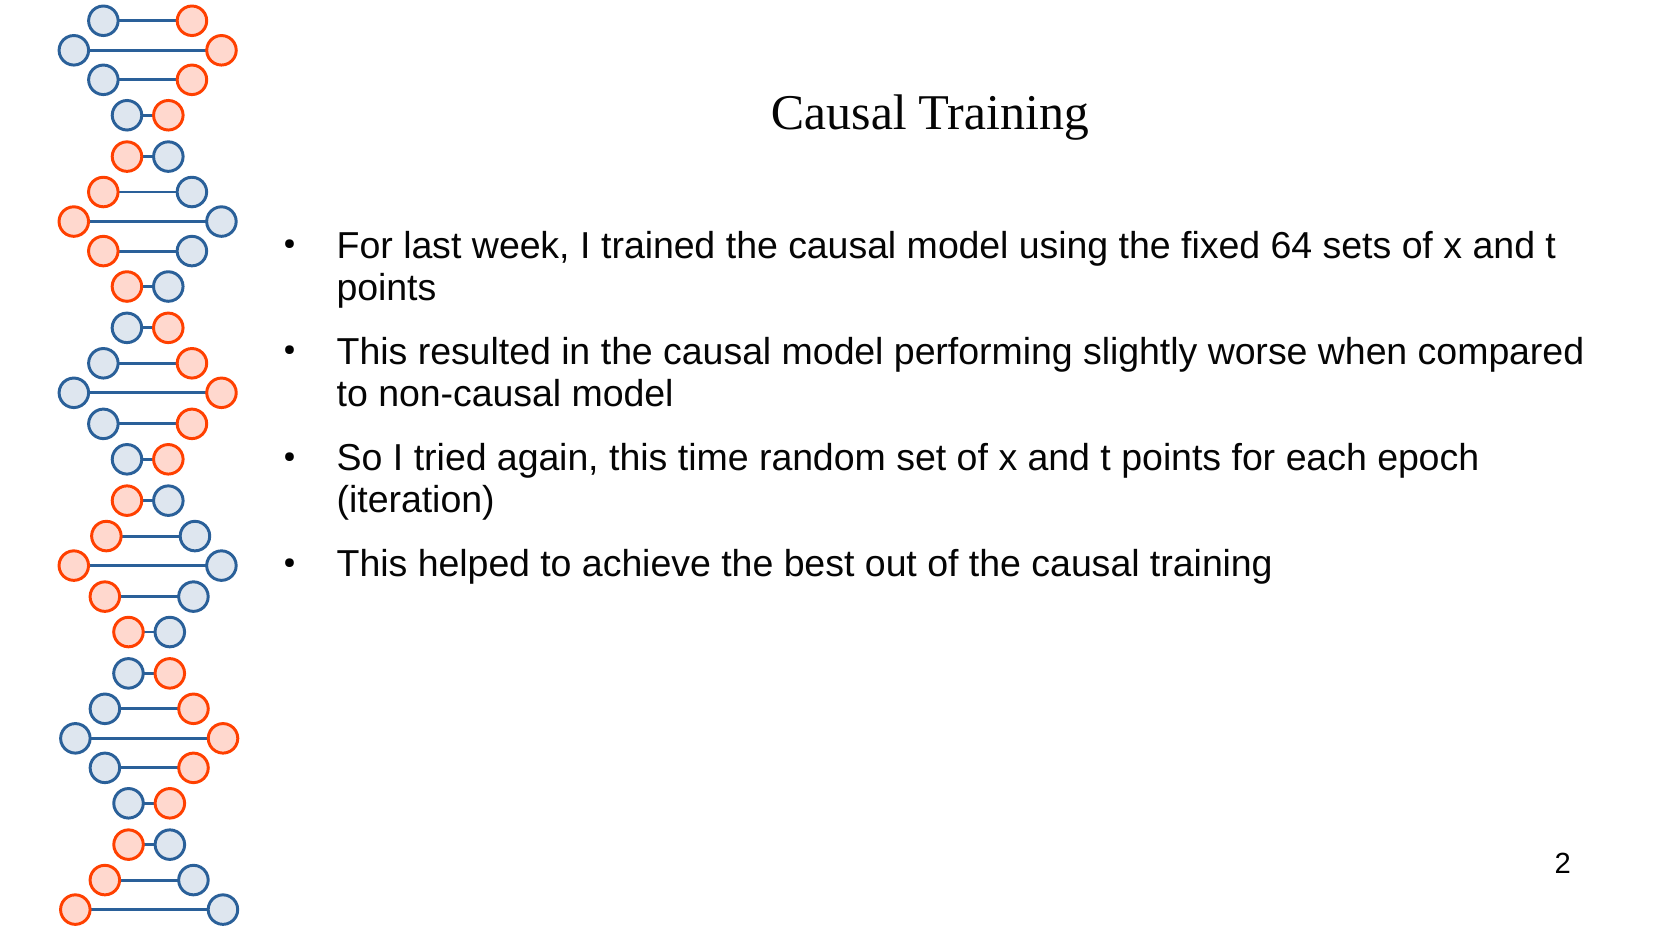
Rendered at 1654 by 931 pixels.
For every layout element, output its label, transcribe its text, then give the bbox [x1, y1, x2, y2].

title Causal Training [265, 35, 1595, 189]
list For last week, I trained the causal model using the fixed 64 sets of x and t points This resulted in the causal model performing slightly worse when compared to non-causal model So I tried again, this time random set of x and t points for each epoch (iteration) This helped to achieve the best out of the causal training [265, 224, 1595, 764]
